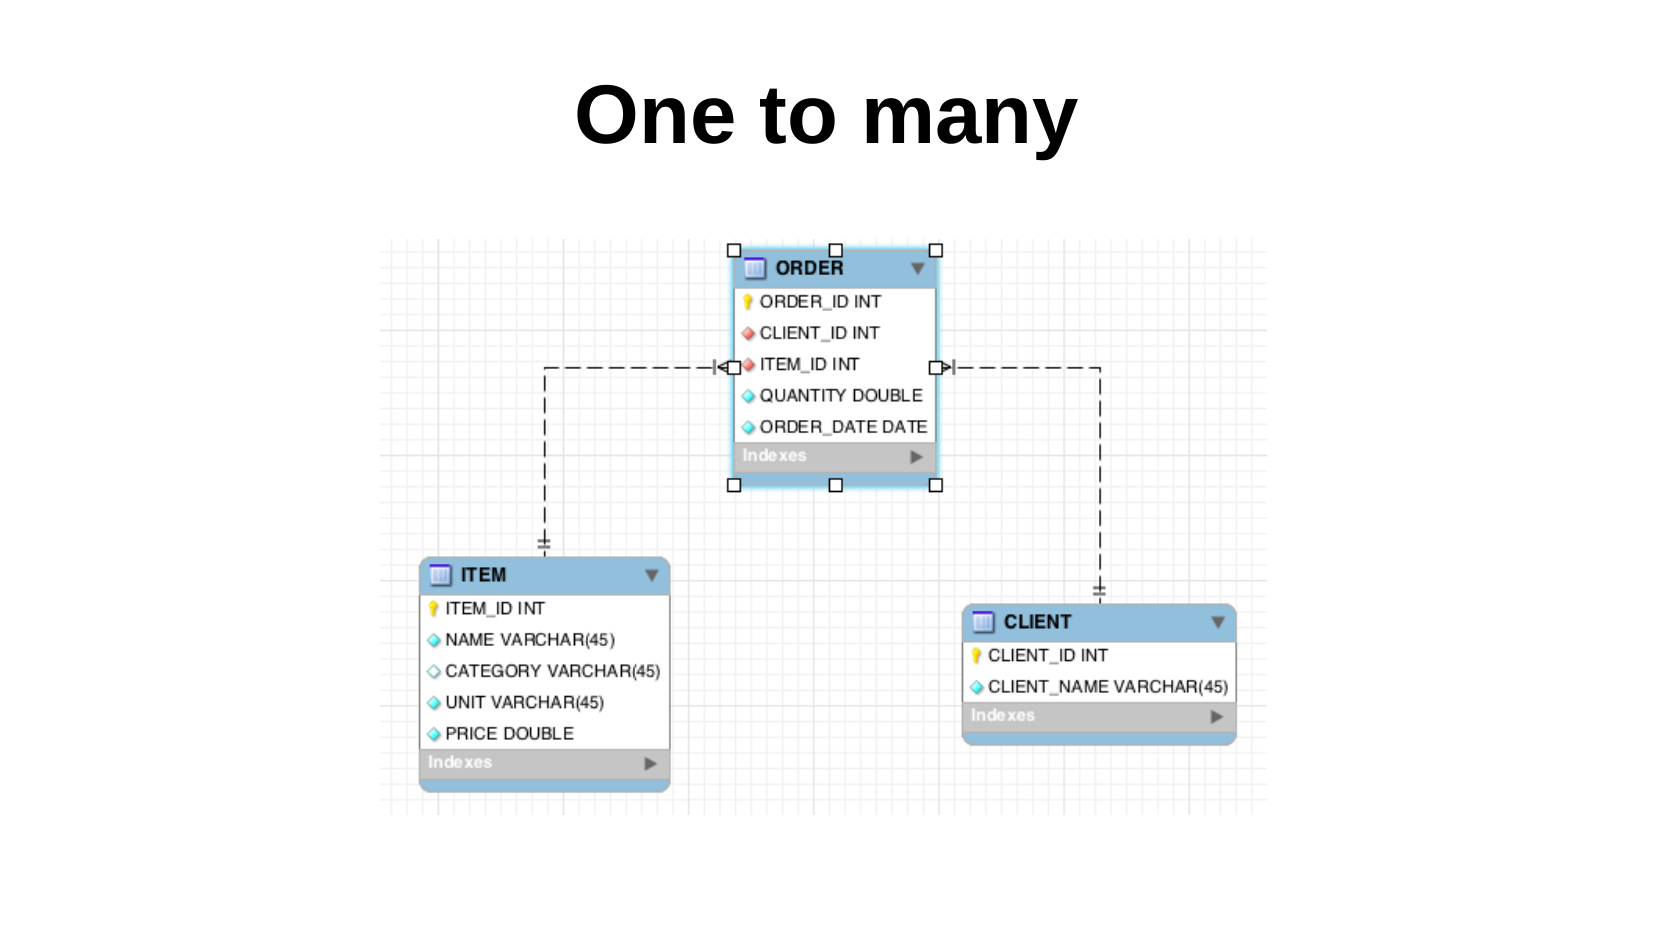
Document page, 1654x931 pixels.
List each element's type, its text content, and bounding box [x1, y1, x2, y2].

title One to many [82, 37, 1571, 193]
picture [380, 239, 1267, 815]
